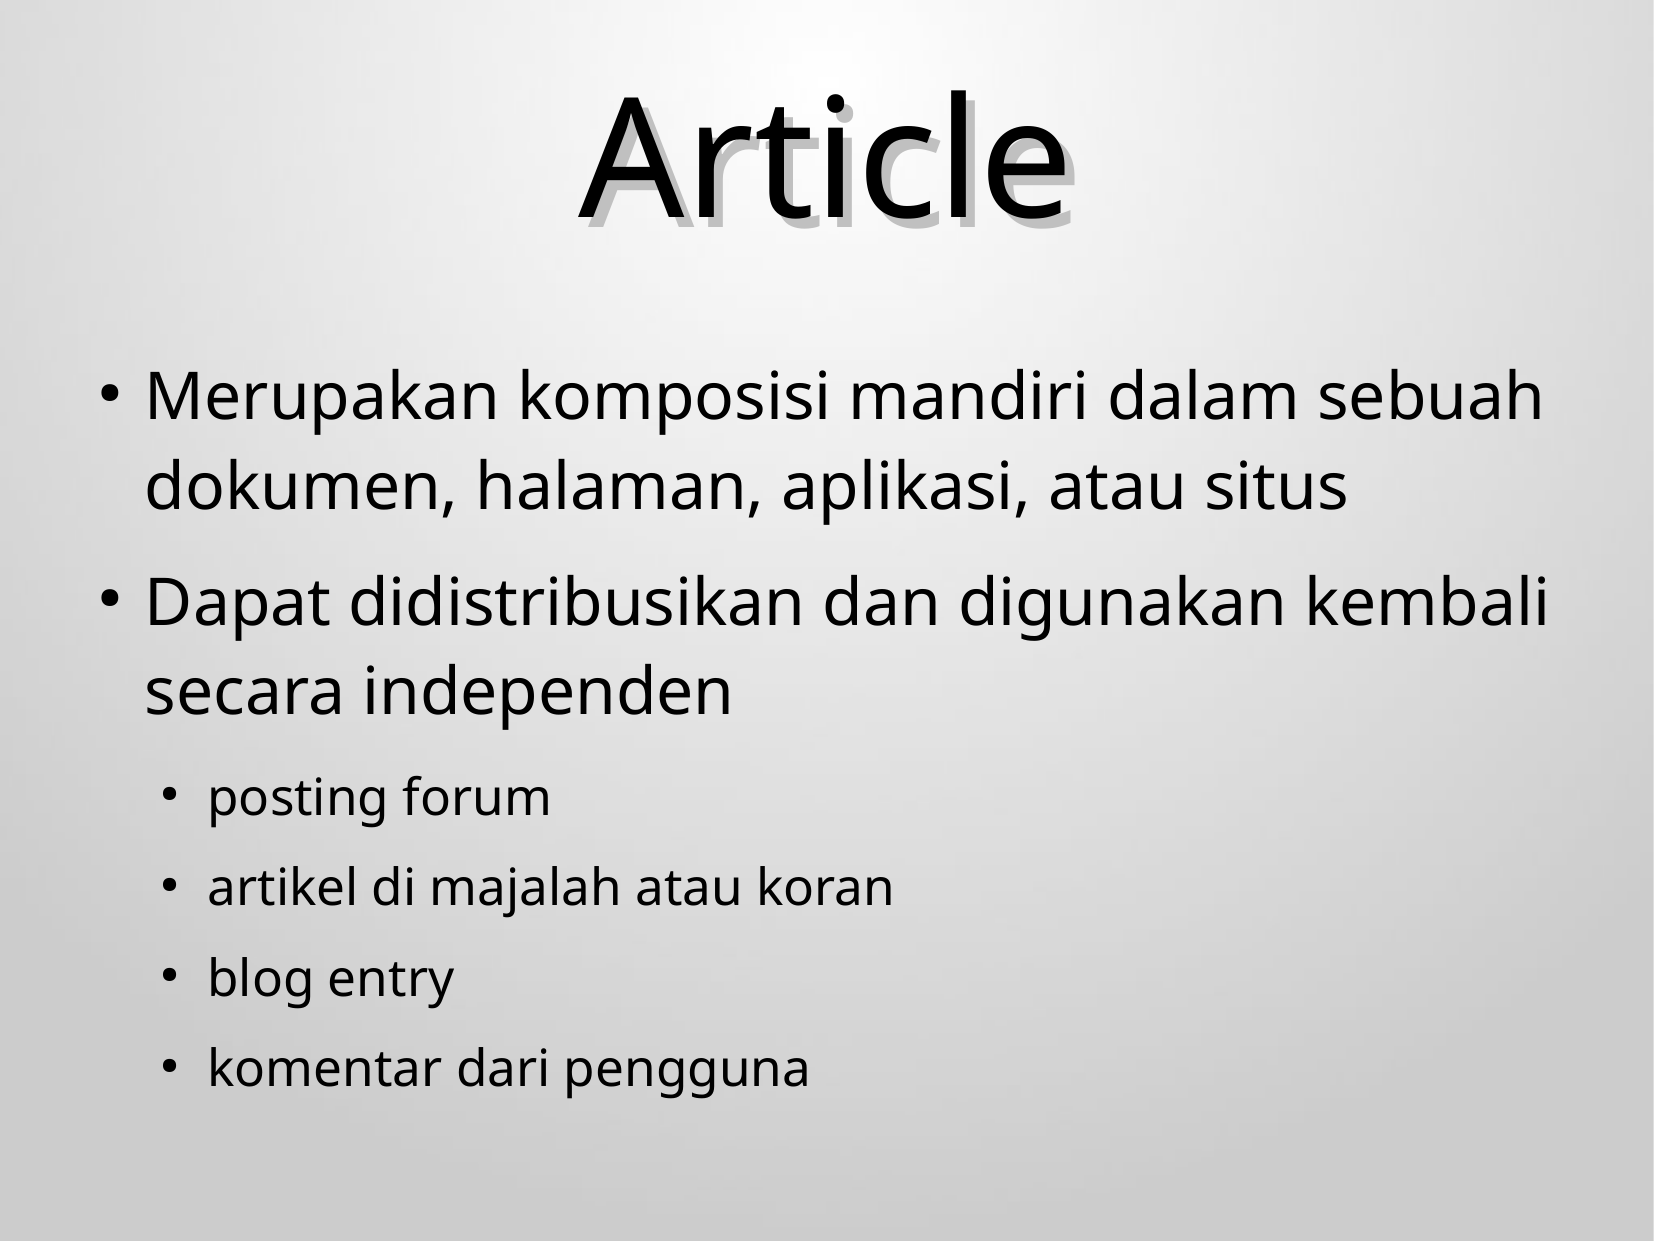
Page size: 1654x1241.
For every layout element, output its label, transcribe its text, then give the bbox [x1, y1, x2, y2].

title Article [82, 49, 1571, 257]
picture [0, 0, 1654, 1241]
list Merupakan komposisi mandiri dalam sebuah dokumen, halaman, aplikasi, atau situs Dapat didistribusikan dan digunakan kembali secara independen posting forum artikel di majalah atau koran blog entry komentar dari pengguna [82, 349, 1571, 1168]
